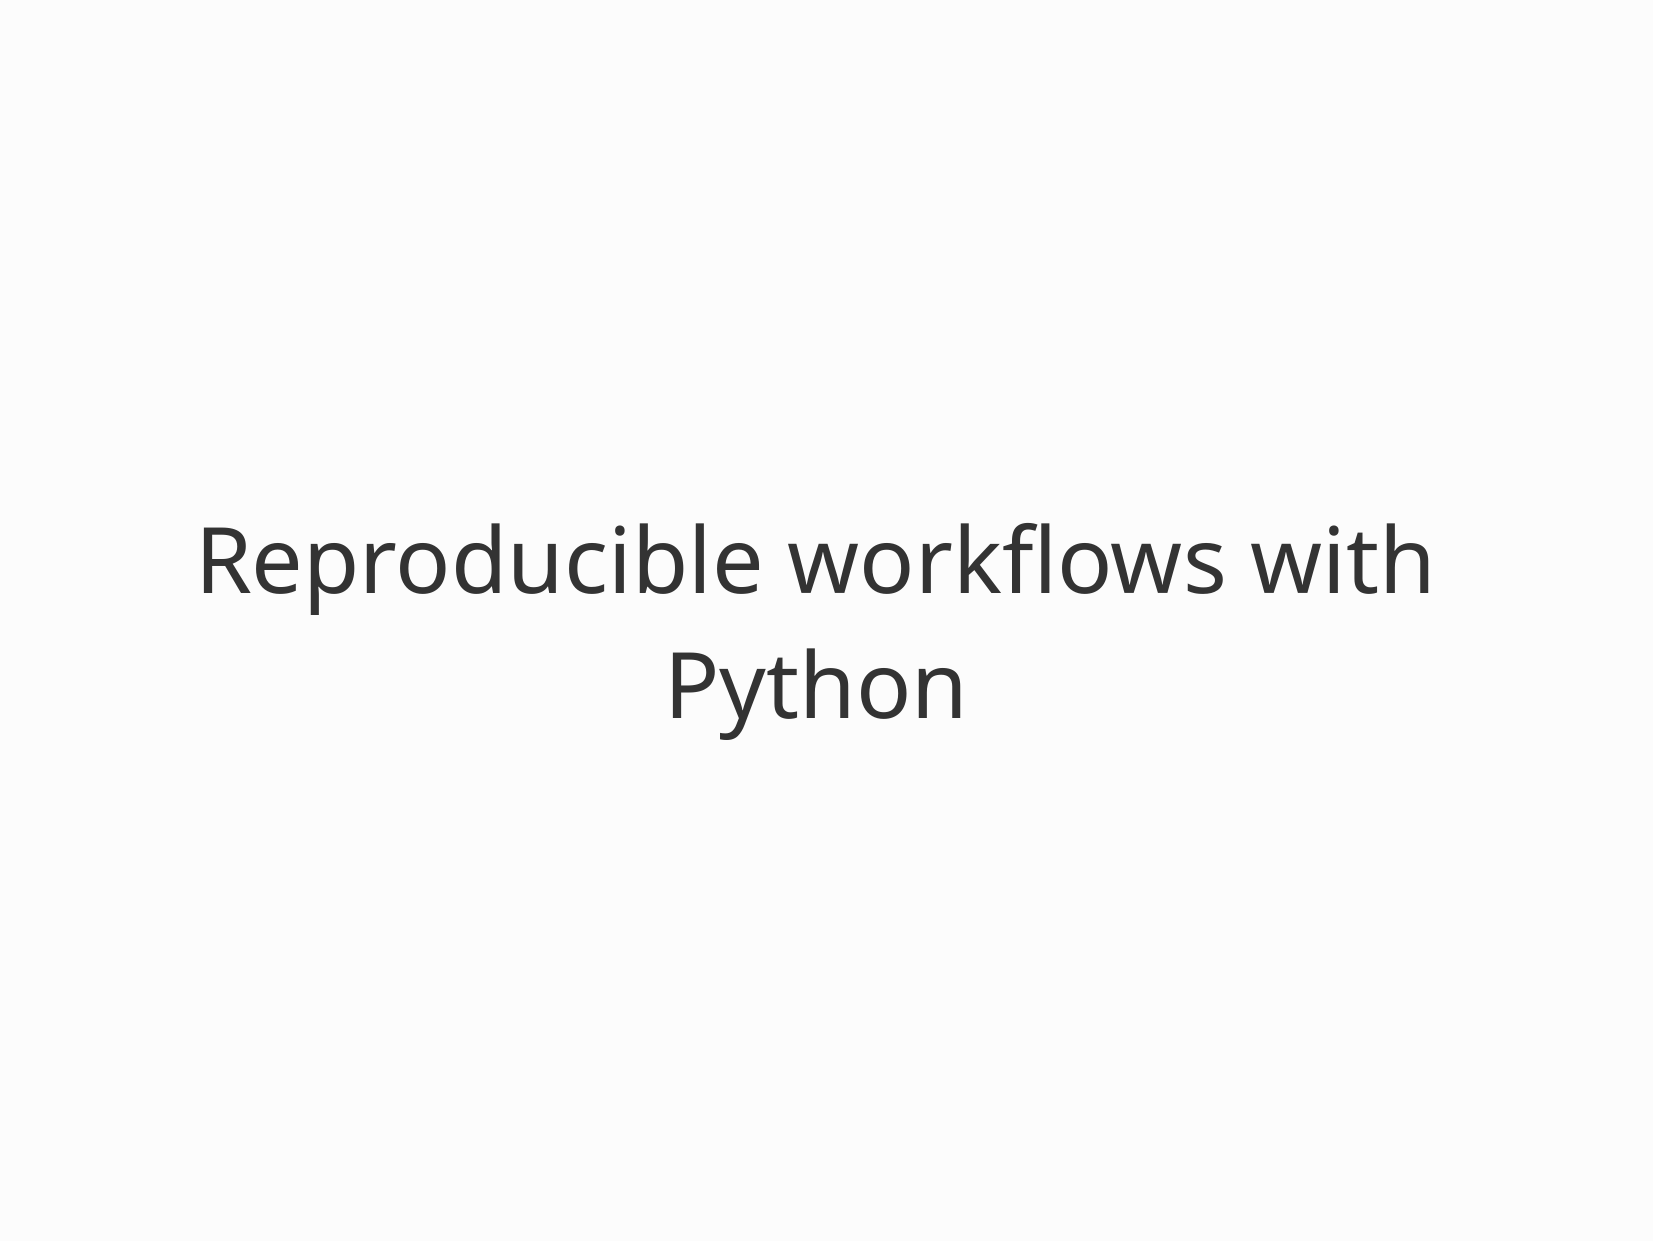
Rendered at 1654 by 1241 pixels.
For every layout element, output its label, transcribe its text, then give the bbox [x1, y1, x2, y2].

title Reproducible workflows with Python [72, 504, 1561, 736]
